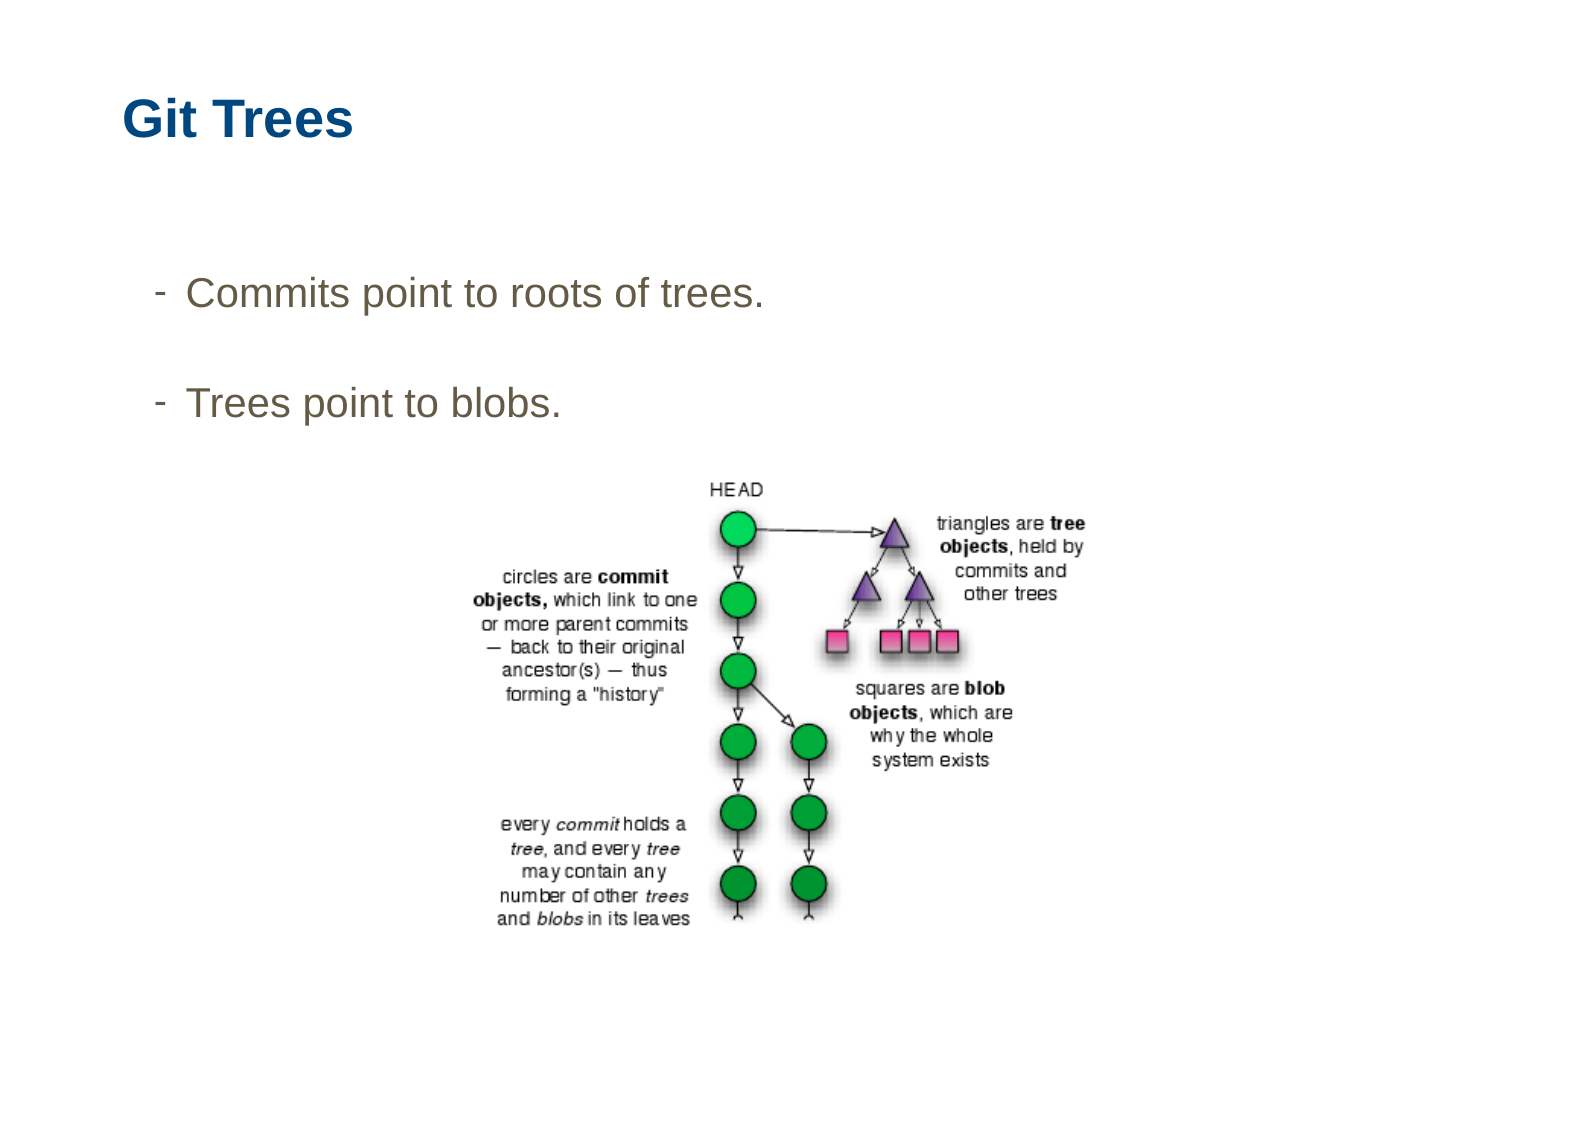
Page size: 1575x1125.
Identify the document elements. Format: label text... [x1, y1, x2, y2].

title Git Trees [122, 76, 1541, 157]
list Commits point to roots of trees. Trees point to blobs. [122, 265, 1398, 591]
picture [369, 463, 1172, 965]
